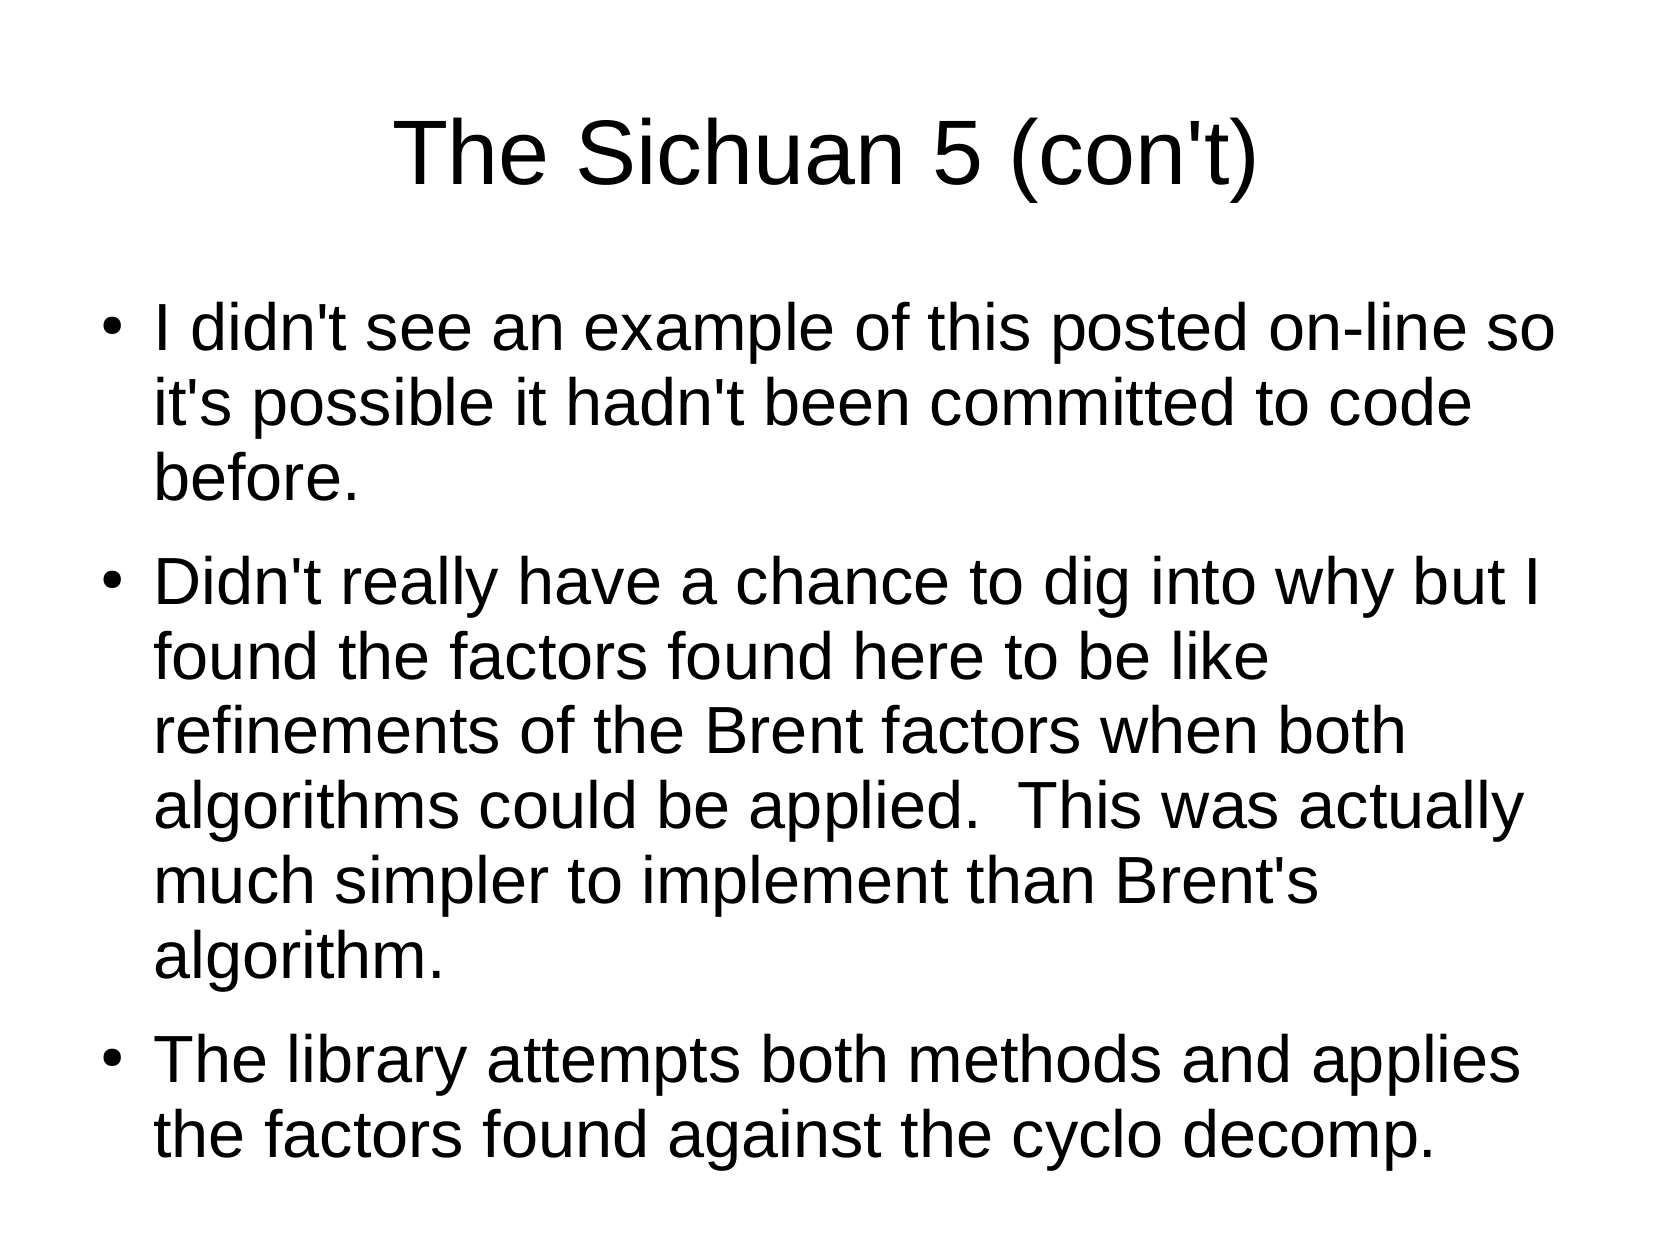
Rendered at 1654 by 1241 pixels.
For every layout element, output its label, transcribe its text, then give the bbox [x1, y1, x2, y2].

list I didn't see an example of this posted on-line so it's possible it hadn't been committed to code before. Didn't really have a chance to dig into why but I found the factors found here to be like refinements of the Brent factors when both algorithms could be applied. This was actually much simpler to implement than Brent's algorithm. The library attempts both methods and applies the factors found against the cyclo decomp. [82, 290, 1571, 1010]
title The Sichuan 5 (con't) [82, 49, 1571, 257]
